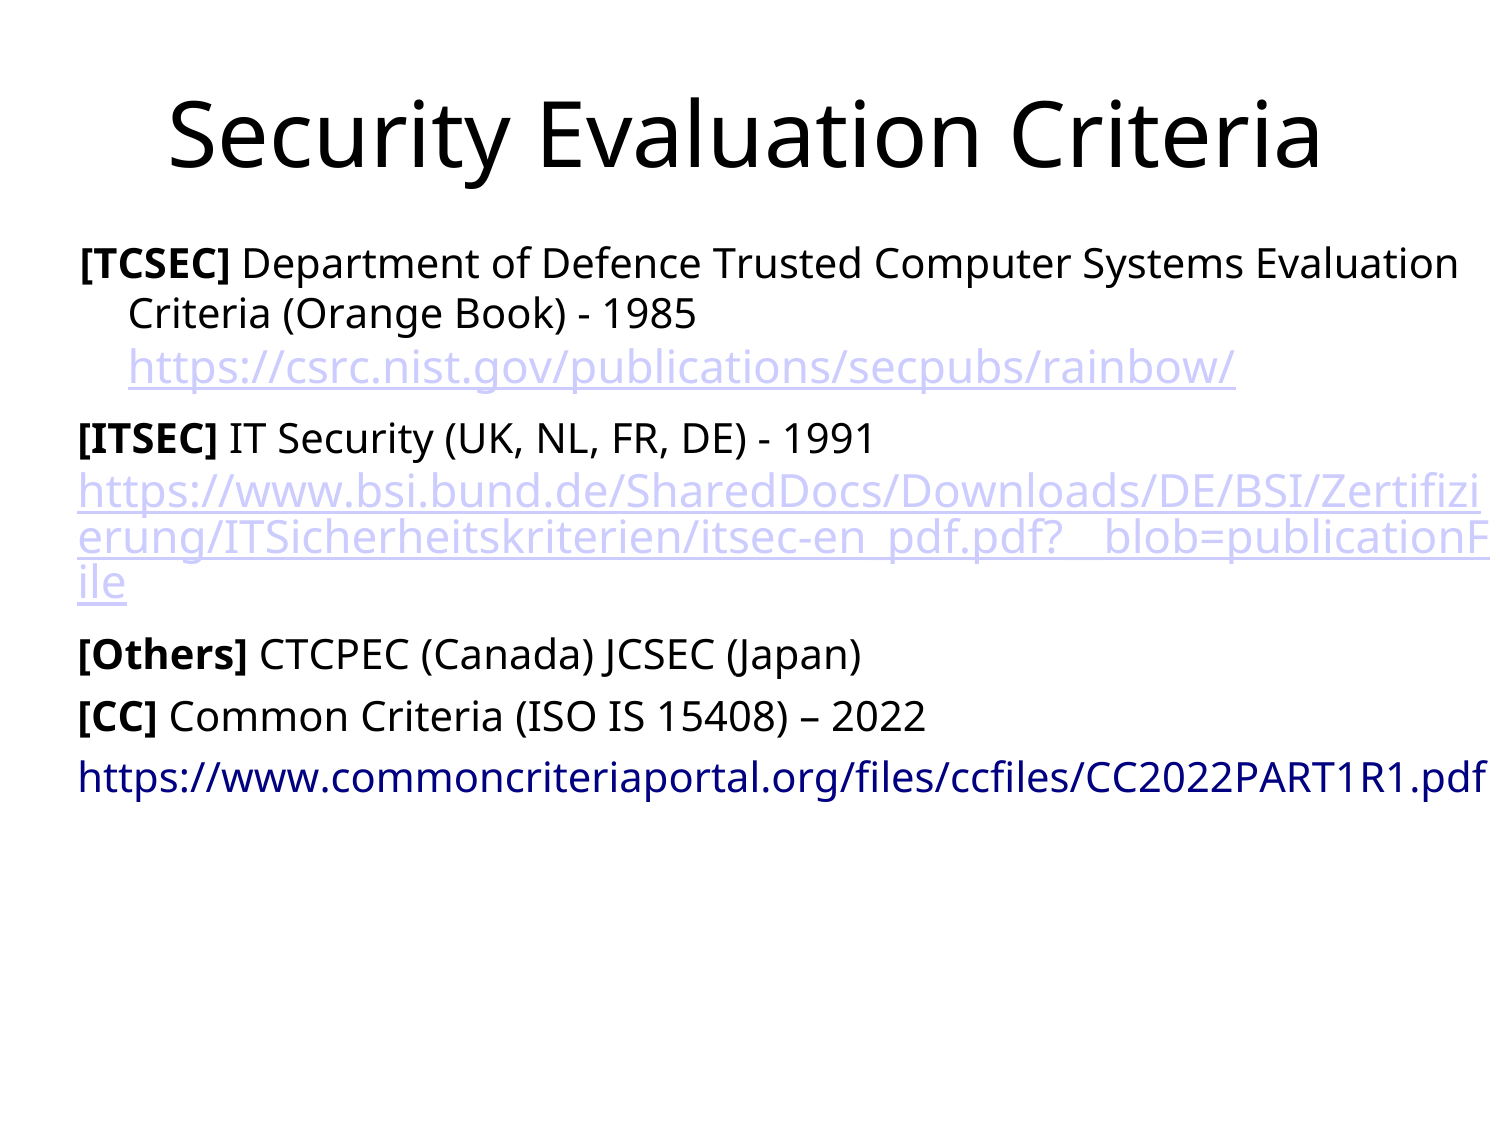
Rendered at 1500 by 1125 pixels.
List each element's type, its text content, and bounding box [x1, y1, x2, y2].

list [TCSEC] Department of Defence Trusted Computer Systems Evaluation Criteria (Orange Book) - 1985 https://csrc.nist.gov/publications/secpubs/rainbow/ [ITSEC] IT Security (UK, NL, FR, DE) - 1991 https://www.bsi.bund.de/SharedDocs/Downloads/DE/BSI/Zertifizierung/ITSicherheitskriterien/itsec-en_pdf.pdf?__blob=publicationFile [Others] CTCPEC (Canada) JCSEC (Japan)‏ [CC] Common Criteria (ISO IS 15408) – 2022 https://www.commoncriteriaportal.org/files/ccfiles/CC2022PART1R1.pdf [62, 229, 1500, 1063]
title Security Evaluation Criteria [77, 13, 1418, 229]
